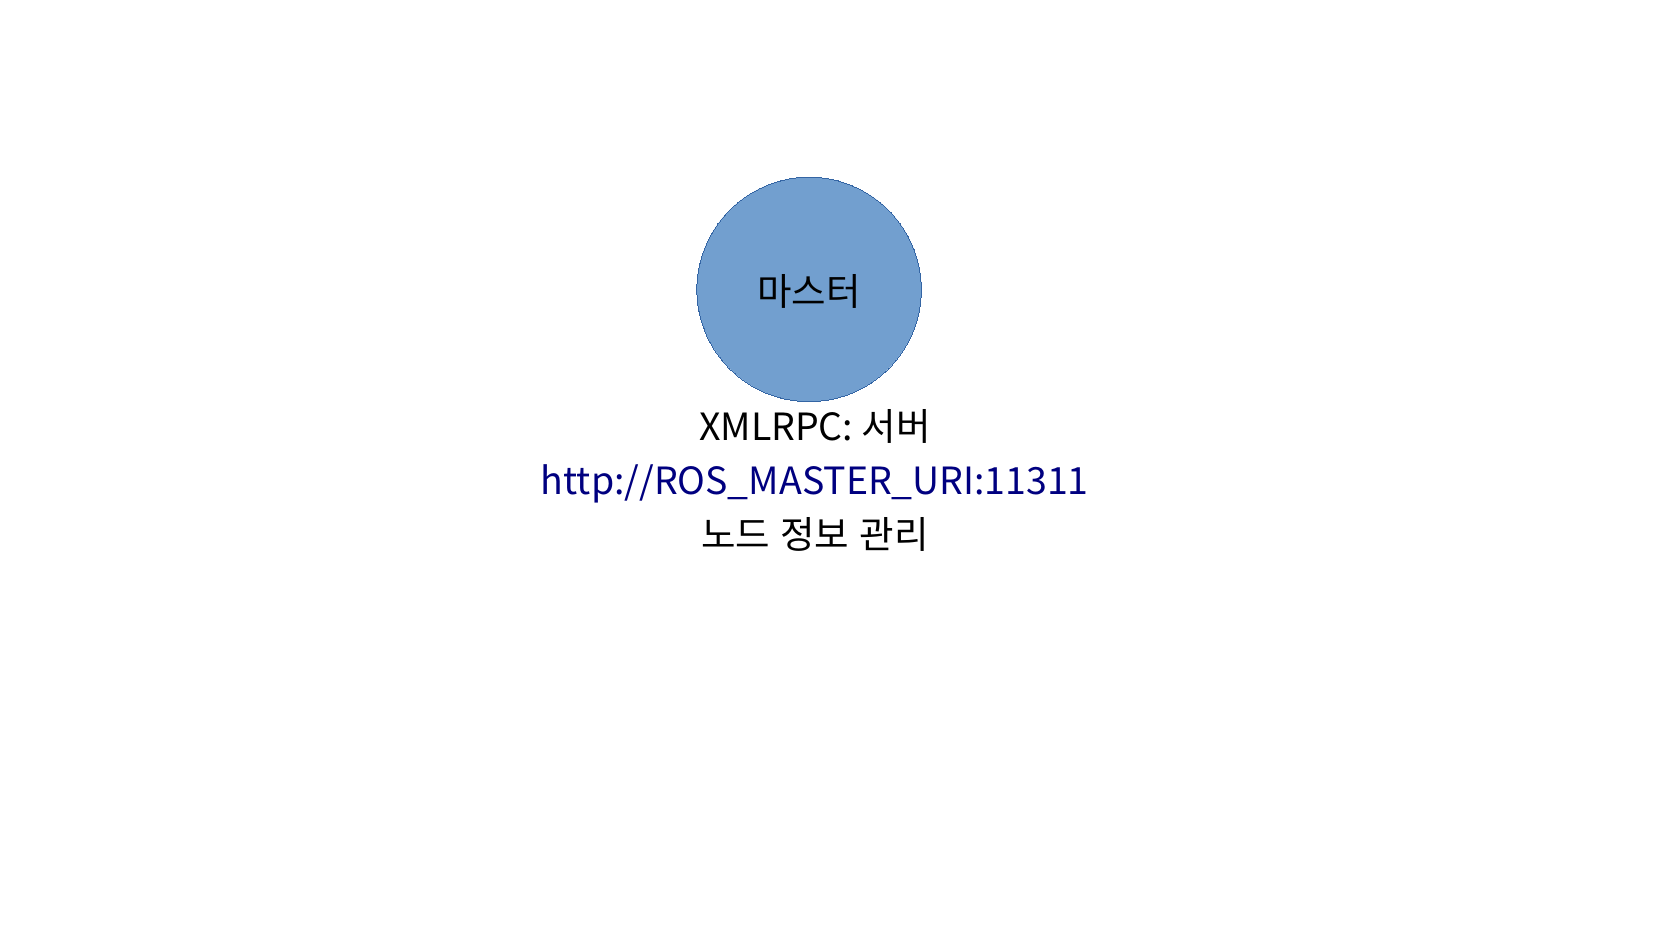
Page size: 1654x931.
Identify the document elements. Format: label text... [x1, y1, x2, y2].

text_box XMLRPC: 서버 http://ROS_MASTER_URI:11311 노드 정보 관리 [708, 448, 922, 508]
text_box 마스터 [696, 177, 922, 402]
